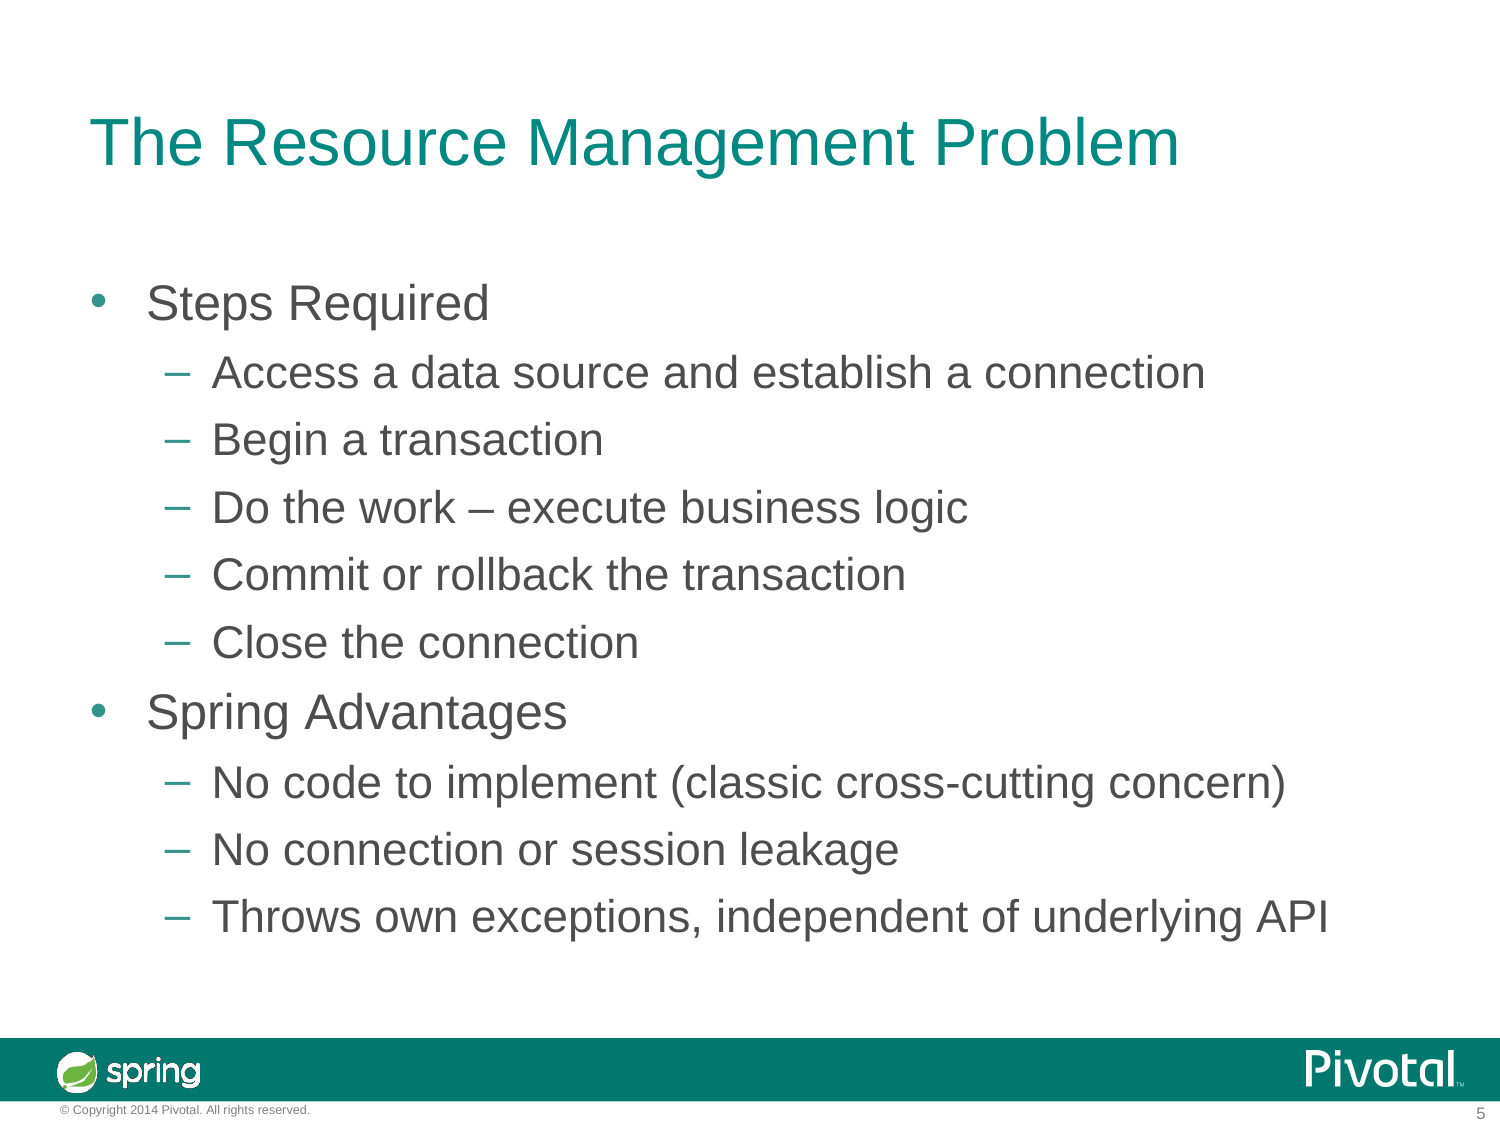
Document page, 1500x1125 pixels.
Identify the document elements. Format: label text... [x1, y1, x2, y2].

picture [32, 1041, 210, 1103]
picture [1306, 1050, 1464, 1087]
list Steps Required Access a data source and establish a connection Begin a transaction Do the work – execute business logic Commit or rollback the transaction Close the connection Spring Advantages No code to implement (classic cross-cutting concern) No connection or session leakage Throws own exceptions, independent of underlying API [75, 262, 1426, 950]
title The Resource Management Problem [75, 44, 1426, 233]
